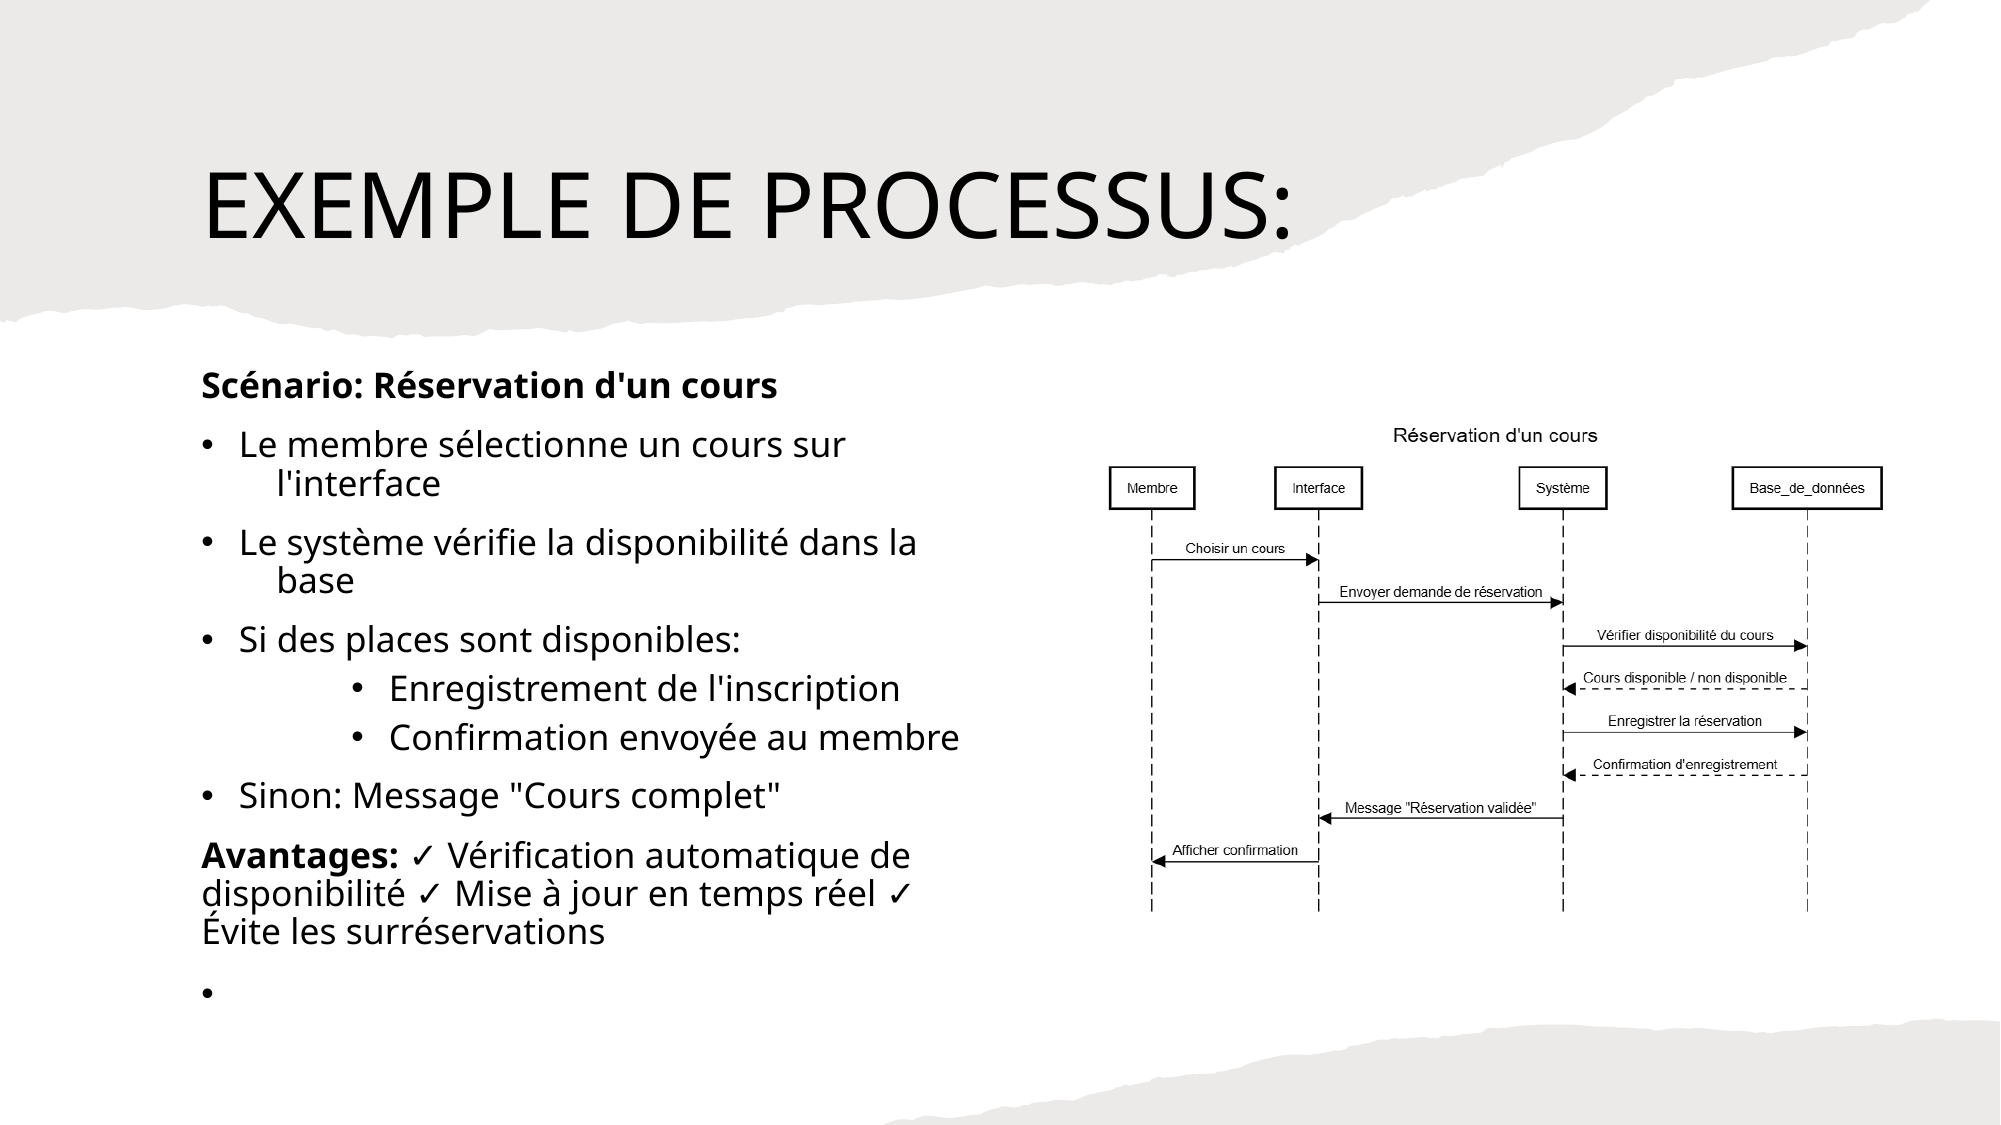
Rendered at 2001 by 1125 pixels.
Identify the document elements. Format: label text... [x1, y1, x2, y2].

picture [1102, 419, 1888, 914]
list Scénario: Réservation d'un cours Le membre sélectionne un cours sur l'interface Le système vérifie la disponibilité dans la base Si des places sont disponibles: Enregistrement de l'inscription Confirmation envoyée au membre Sinon: Message "Cours complet" Avantages: ✓ Vérification automatique de disponibilité ✓ Mise à jour en temps réel ✓ Évite les surréservations [186, 360, 1000, 1004]
title EXEMPLE DE PROCESSUS: [186, 99, 1728, 319]
text_box [0, 0, 2000, 1125]
